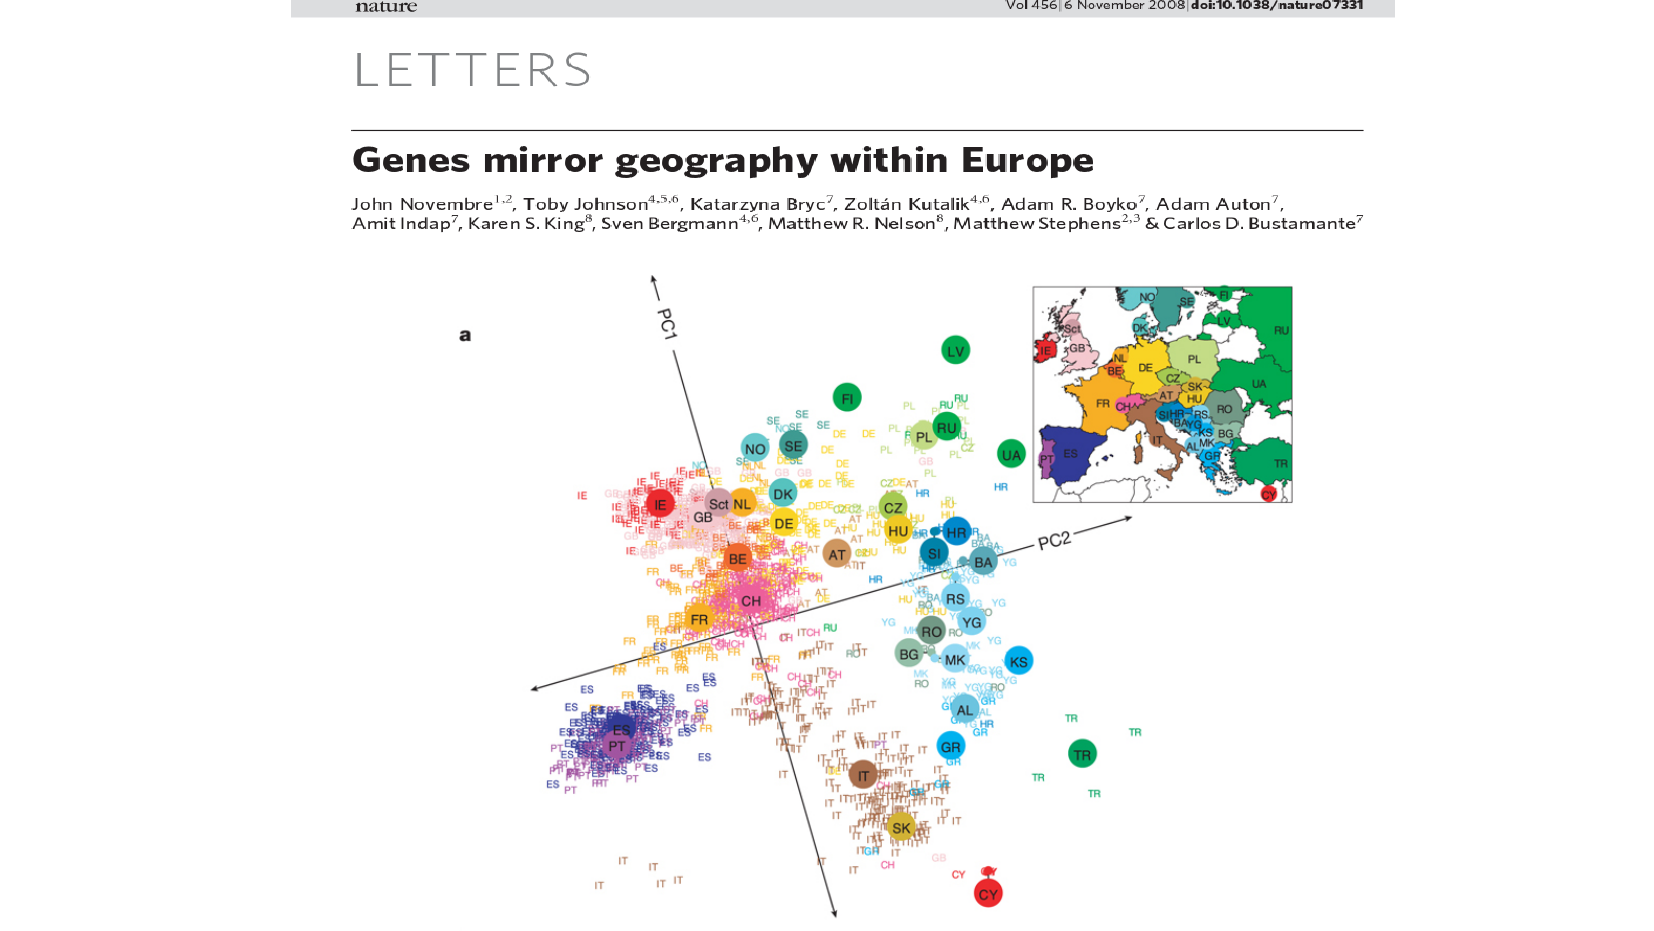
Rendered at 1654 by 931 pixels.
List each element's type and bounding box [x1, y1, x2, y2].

picture [456, 275, 1293, 931]
picture [291, 0, 1396, 248]
